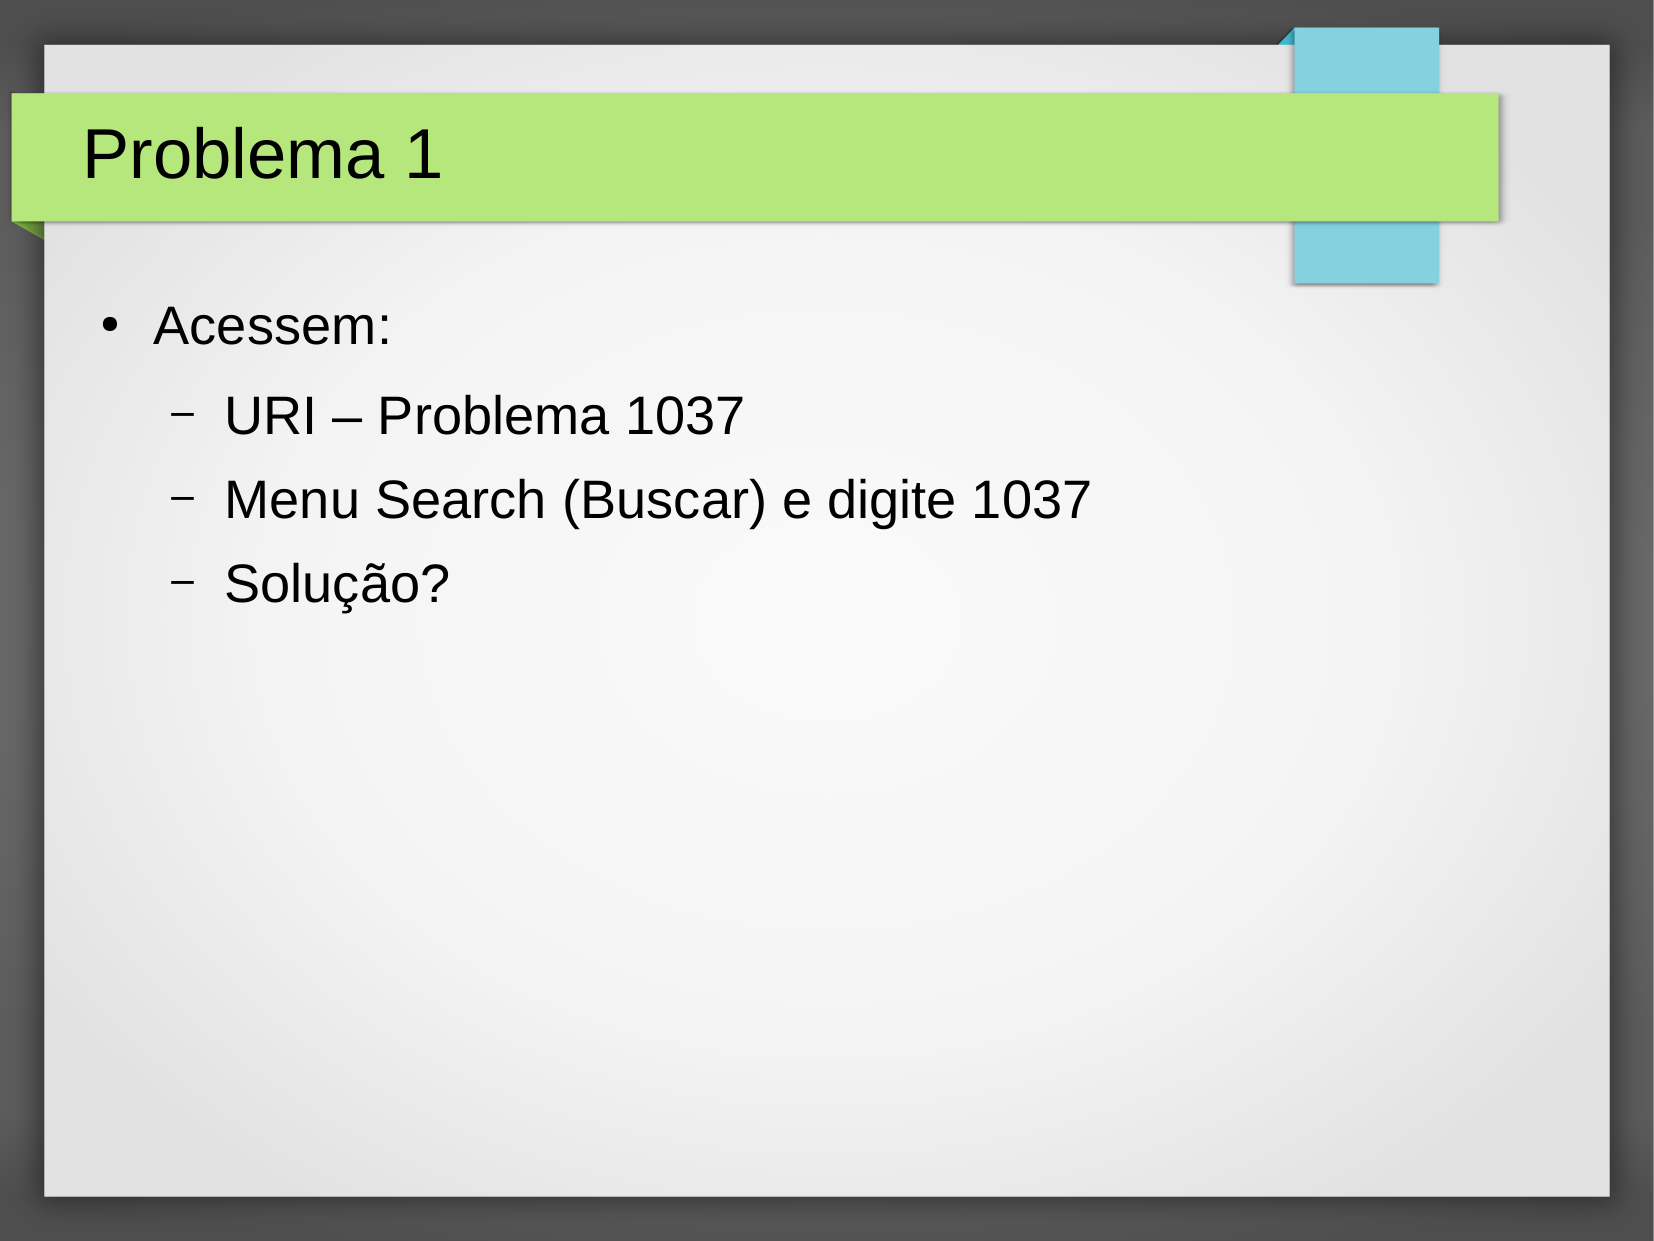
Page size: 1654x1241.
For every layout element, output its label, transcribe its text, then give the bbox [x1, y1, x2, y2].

title Problema 1 [82, 94, 1264, 213]
list Acessem: URI – Problema 1037 Menu Search (Buscar) e digite 1037 Solução? [82, 295, 1571, 1015]
picture [0, 0, 1654, 1241]
